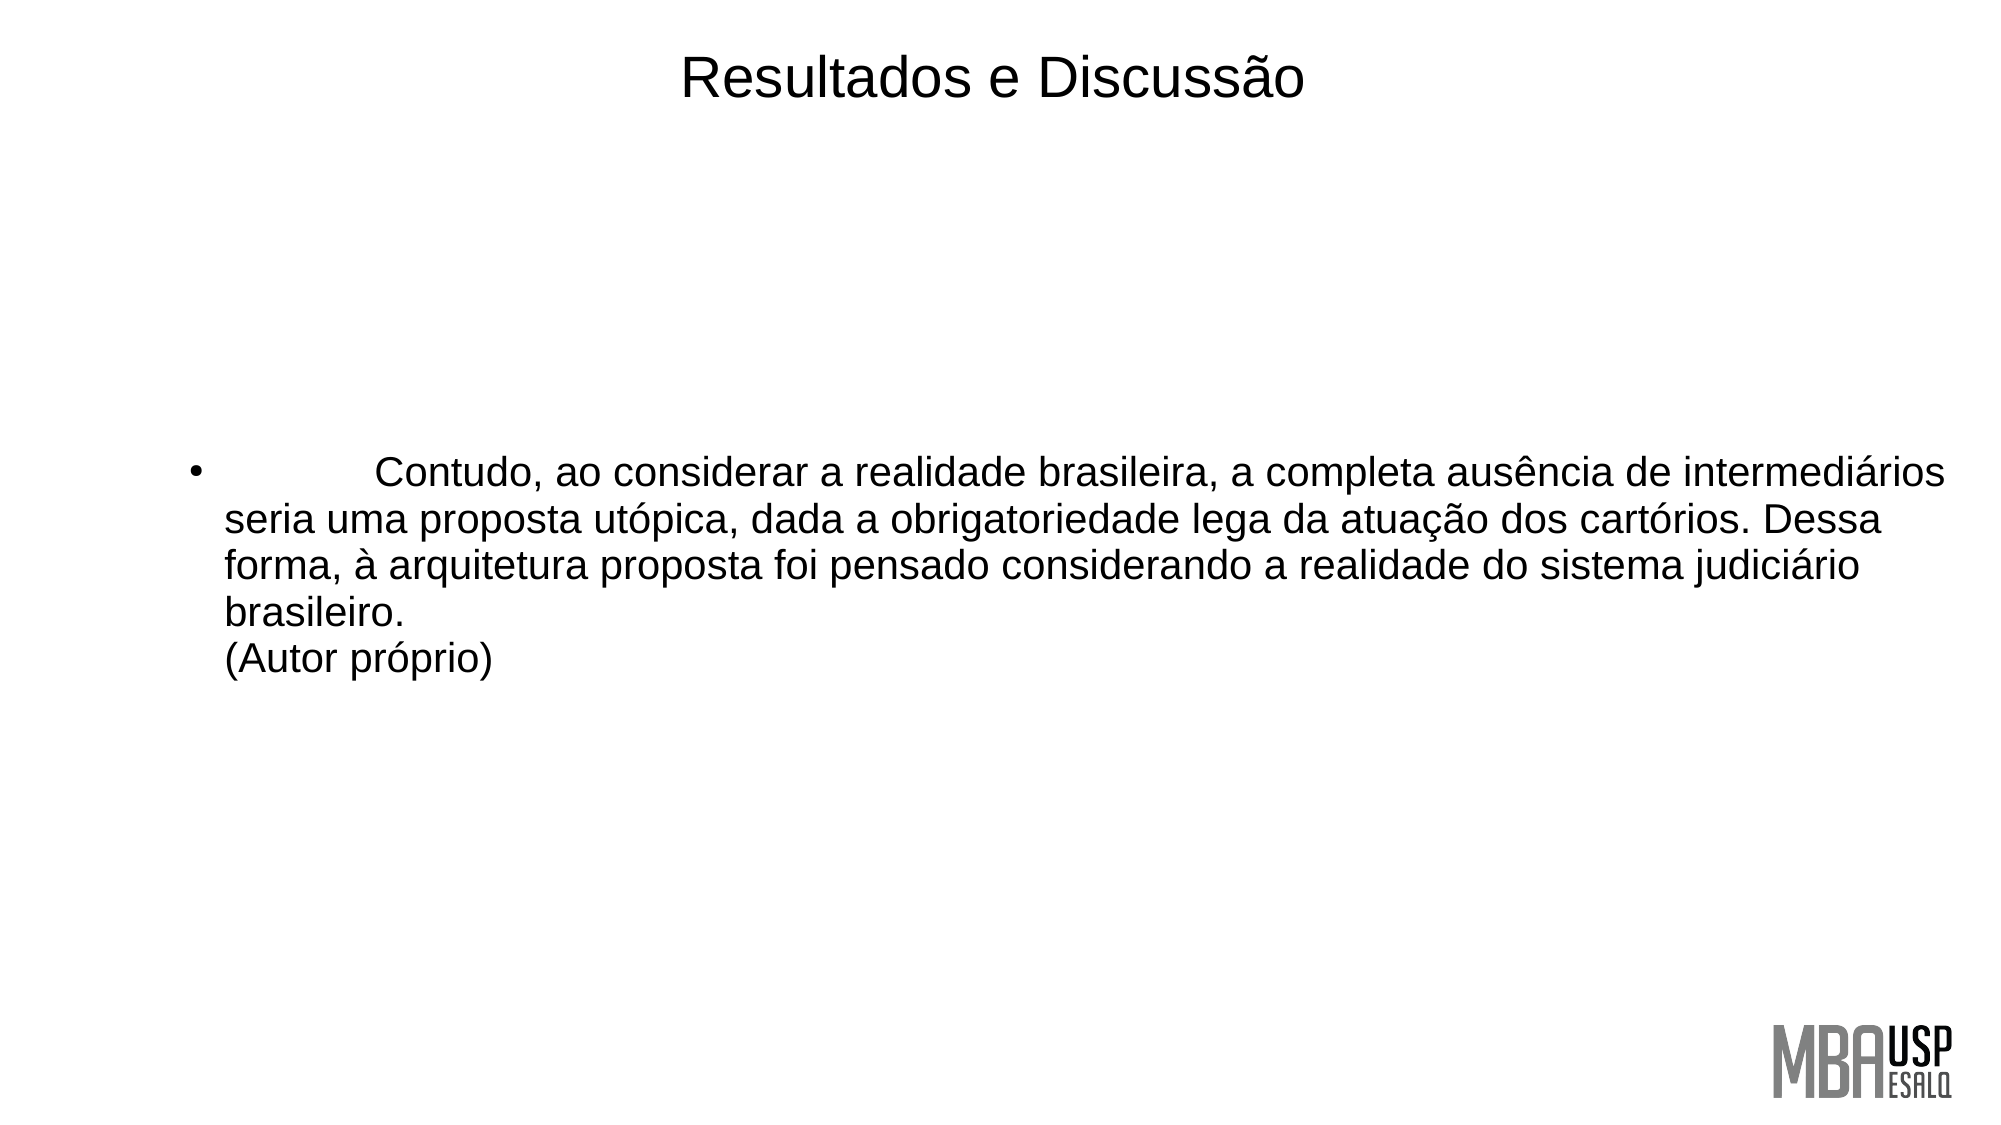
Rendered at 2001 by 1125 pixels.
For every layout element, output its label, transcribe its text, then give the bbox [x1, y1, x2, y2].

picture [1765, 1021, 1960, 1102]
text_box Resultados e Discussão [37, 37, 1951, 118]
text_box Contudo, ao considerar a realidade brasileira, a completa ausência de intermediários seria uma proposta utópica, dada a obrigatoriedade lega da atuação dos cartórios. Dessa forma, à arquitetura proposta foi pensado considerando a realidade do sistema judiciário brasileiro. (Autor próprio) [82, 150, 1951, 976]
